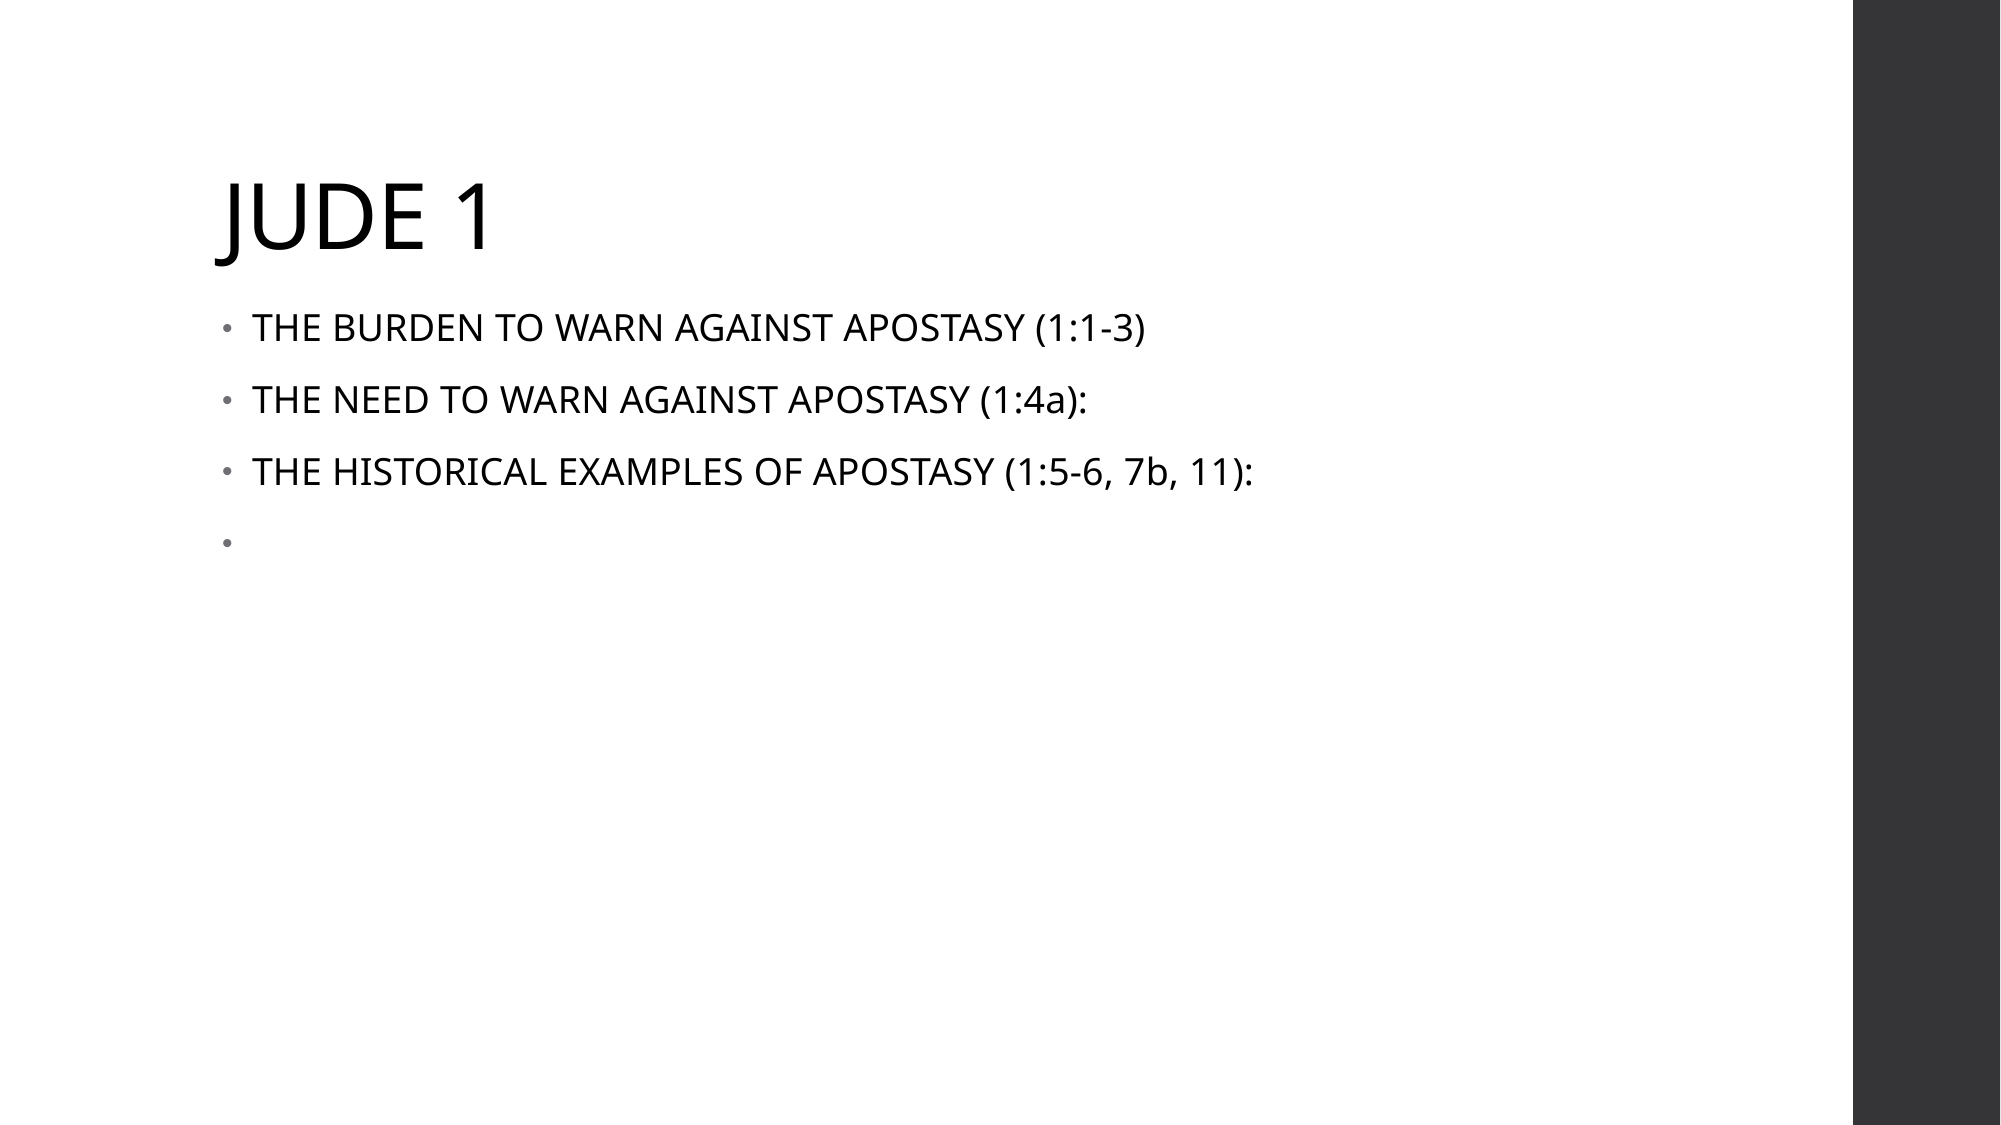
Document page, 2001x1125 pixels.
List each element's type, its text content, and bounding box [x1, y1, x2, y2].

title JUDE 1 [206, 60, 1797, 278]
list THE BURDEN TO WARN AGAINST APOSTASY (1:1-3) THE NEED TO WARN AGAINST APOSTASY (1:4a): THE HISTORICAL EXAMPLES OF APOSTASY (1:5-6, 7b, 11): [206, 299, 1617, 1014]
